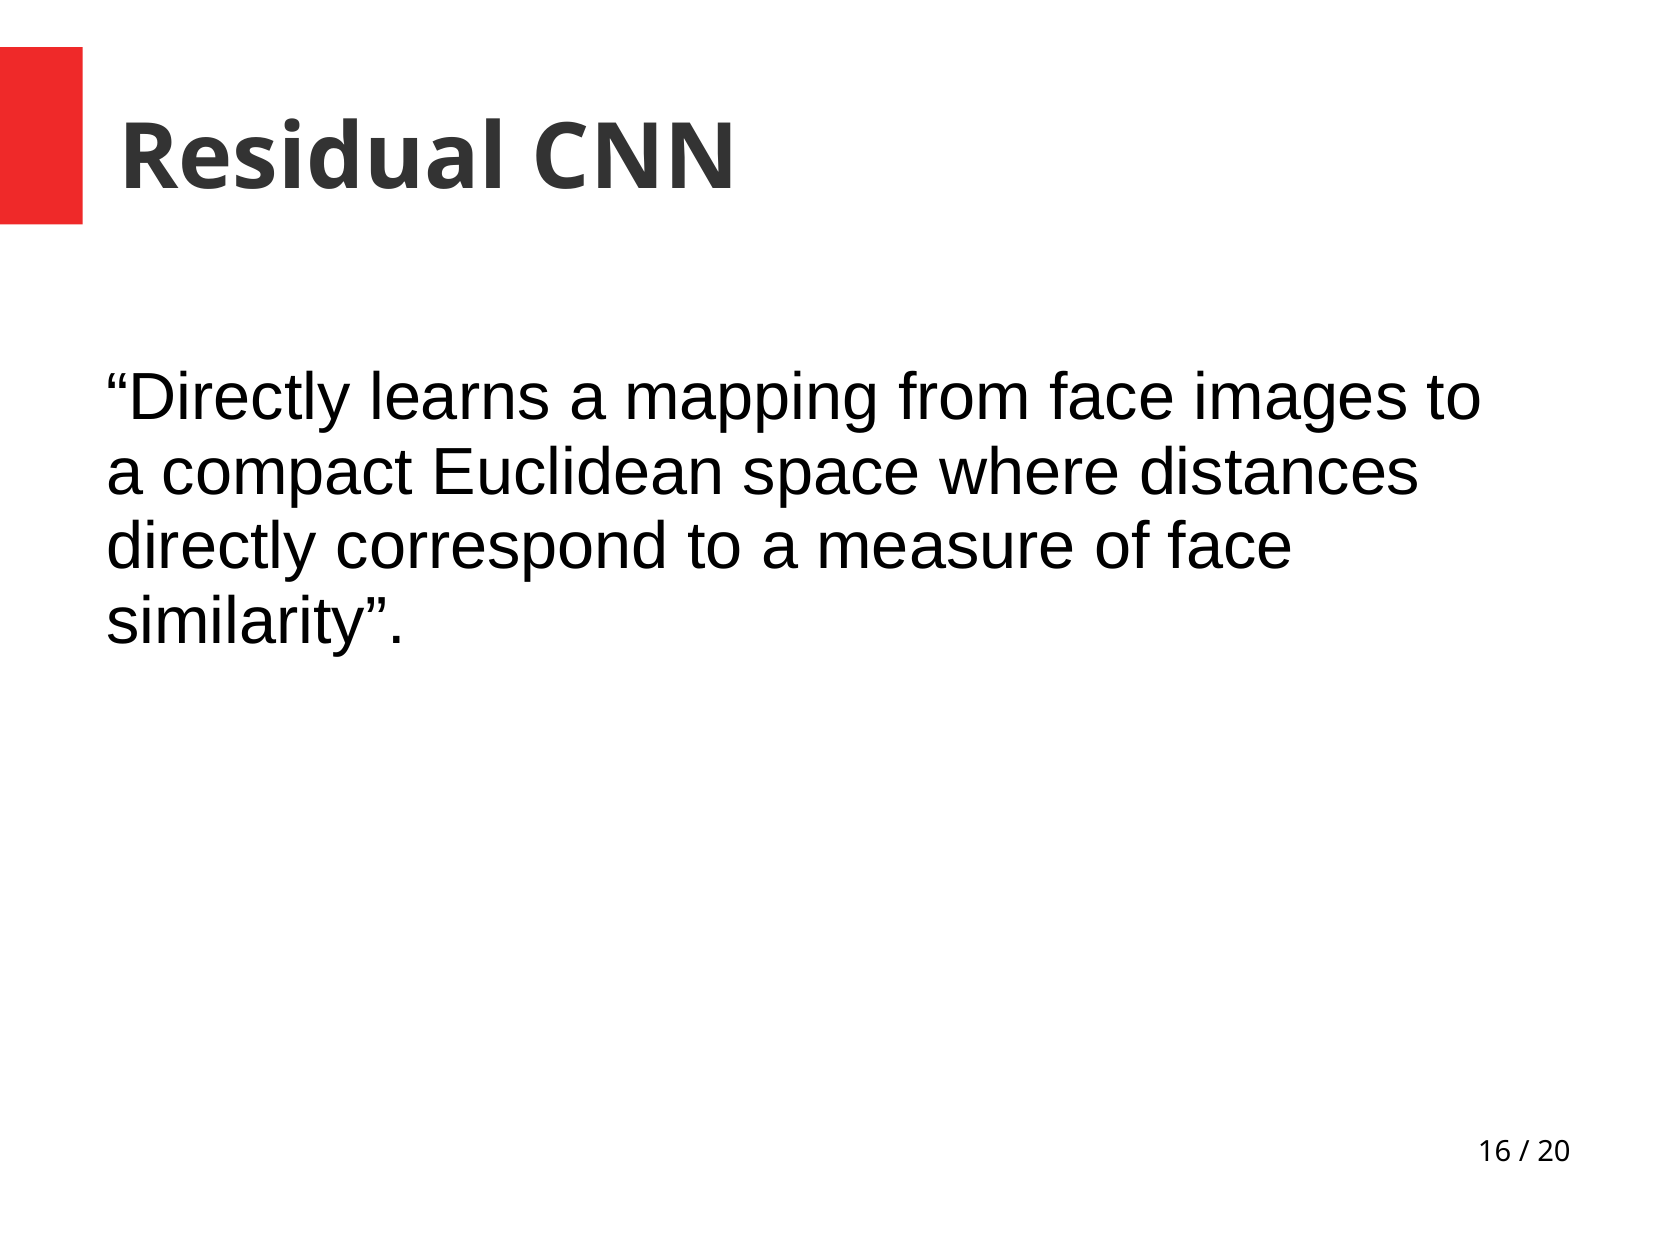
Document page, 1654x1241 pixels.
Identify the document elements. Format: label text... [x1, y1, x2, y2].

subtitle “Directly learns a mapping from face images to a compact Euclidean space where distances directly correspond to a measure of face similarity”. [106, 237, 1524, 780]
title Residual CNN [118, 49, 1571, 257]
